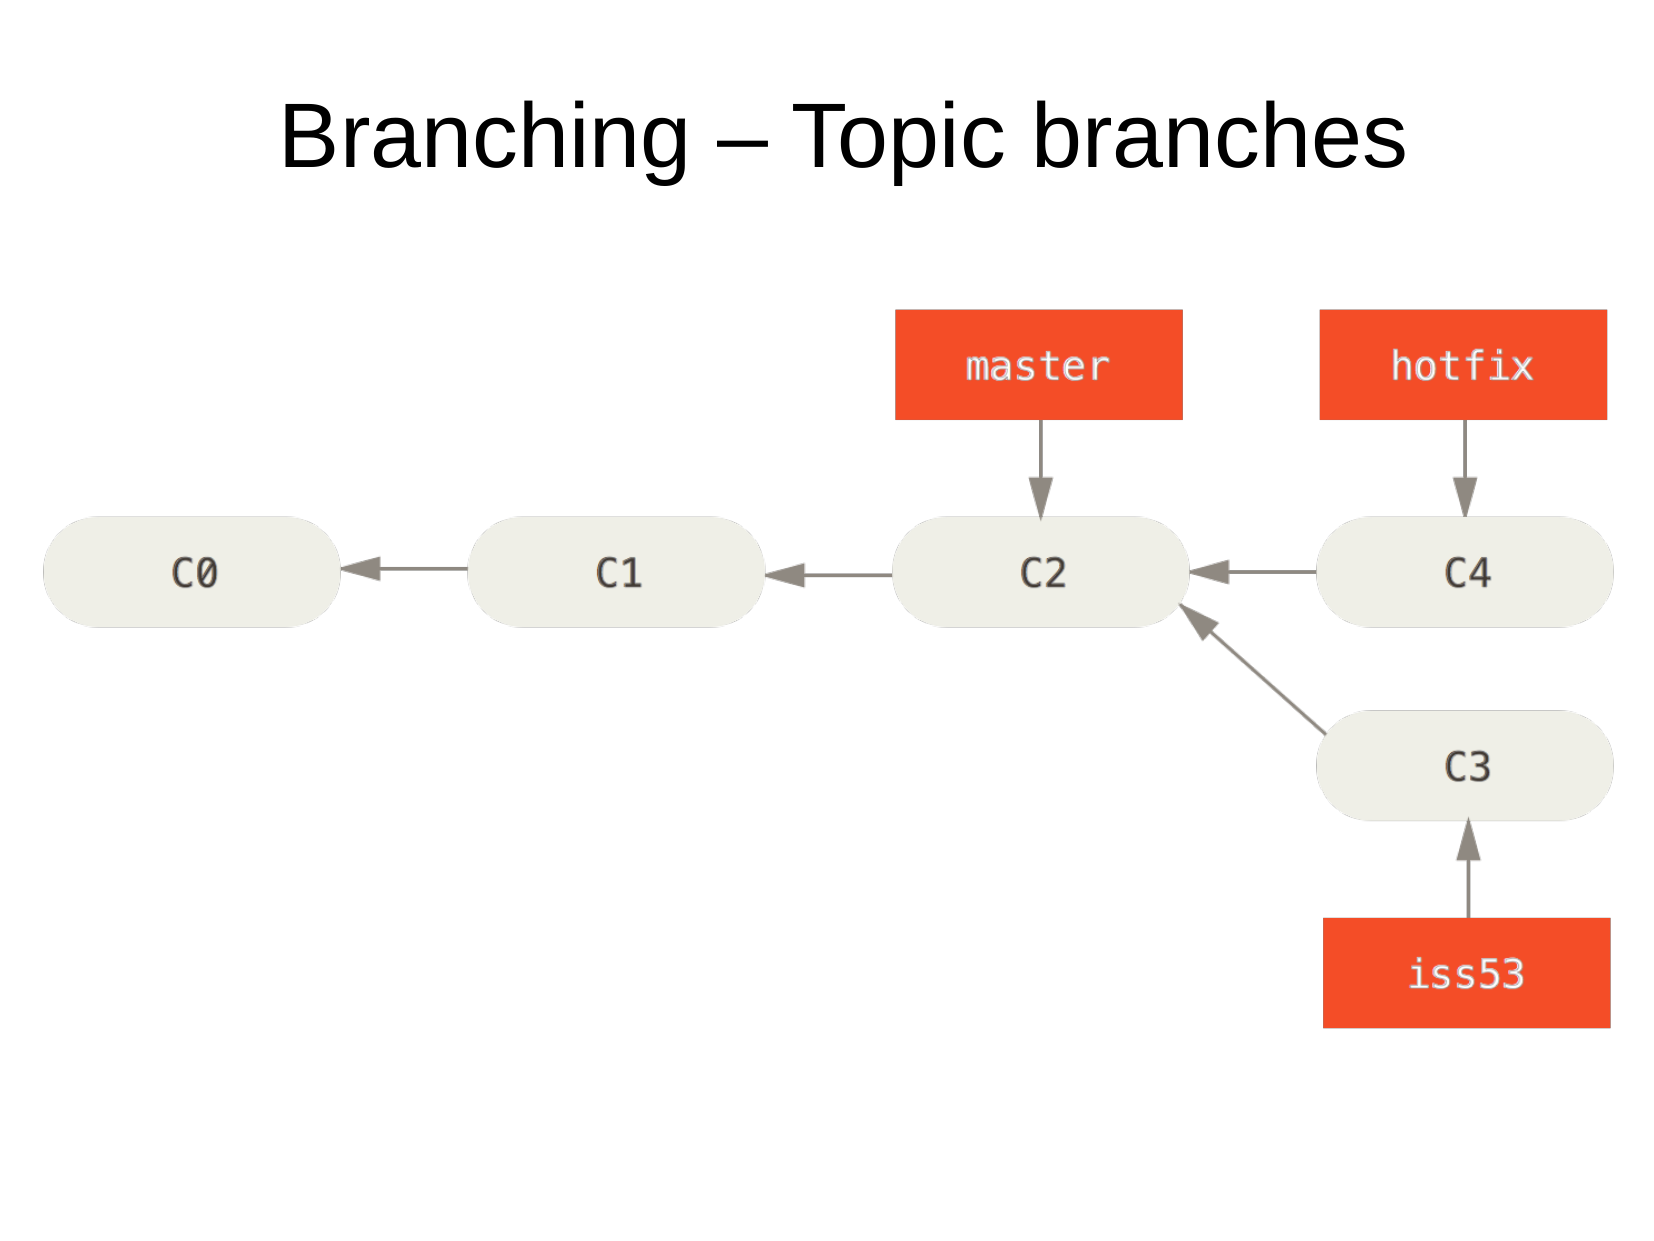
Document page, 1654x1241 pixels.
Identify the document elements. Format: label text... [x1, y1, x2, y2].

title Branching – Topic branches [0, 27, 1654, 235]
picture [0, 273, 1654, 1066]
